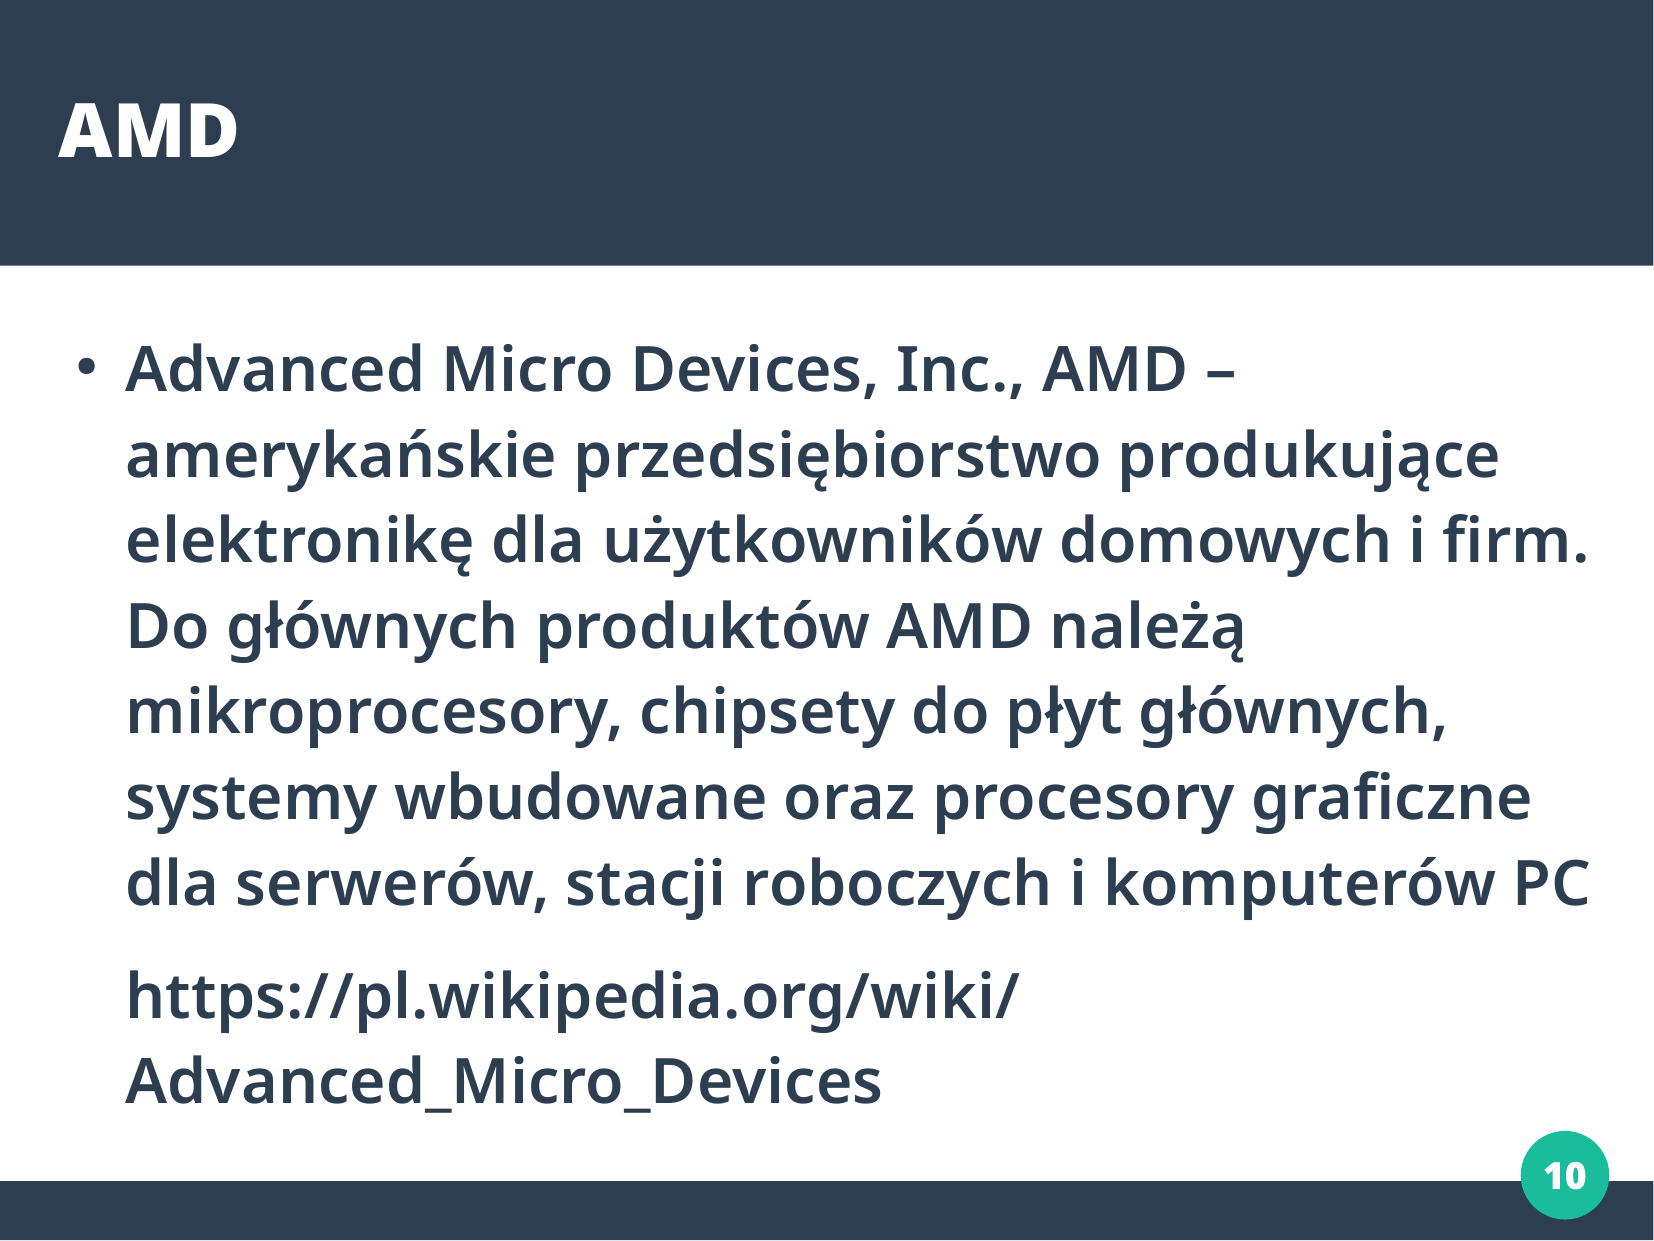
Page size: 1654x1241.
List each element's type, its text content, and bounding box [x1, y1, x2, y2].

title AMD [59, 49, 1595, 207]
list Advanced Micro Devices, Inc., AMD – amerykańskie przedsiębiorstwo produkujące elektronikę dla użytkowników domowych i firm. Do głównych produktów AMD należą mikroprocesory, chipsety do płyt głównych, systemy wbudowane oraz procesory graficzne dla serwerów, stacji roboczych i komputerów PC https://pl.wikipedia.org/wiki/Advanced_Micro_Devices [59, 324, 1595, 1152]
